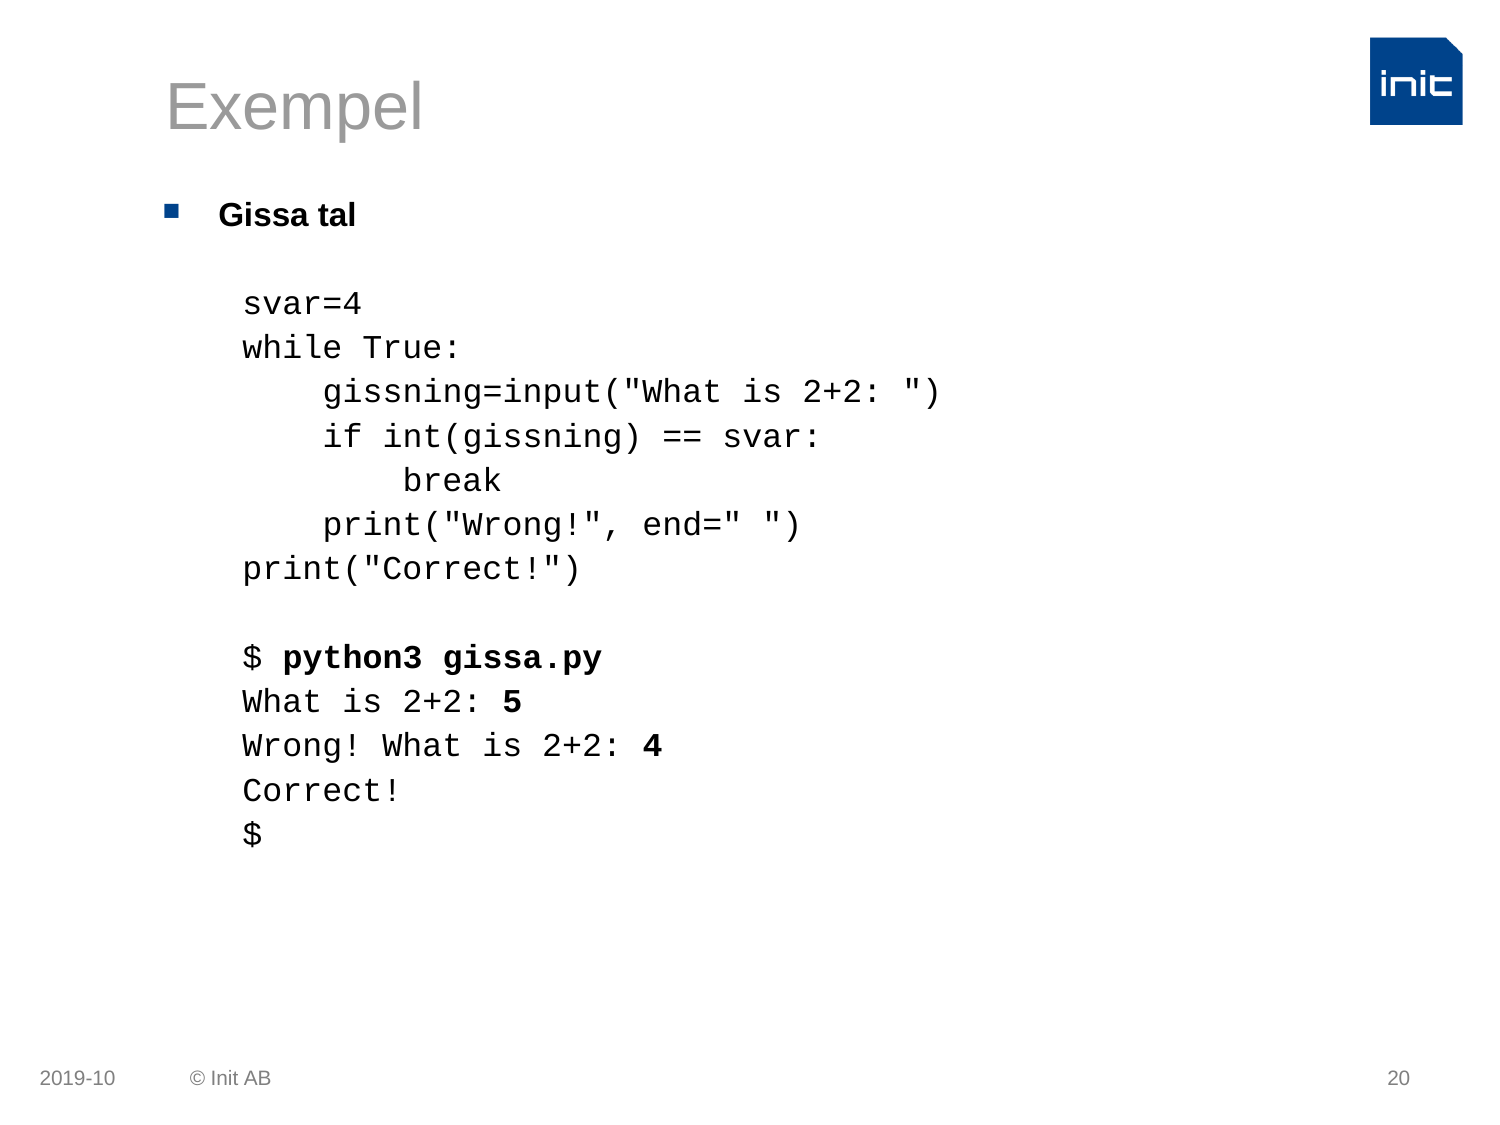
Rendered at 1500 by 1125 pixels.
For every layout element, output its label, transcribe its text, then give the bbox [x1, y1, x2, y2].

text_box © Init AB [174, 1037, 1326, 1098]
text_box Gissa tal svar=4 while True: gissning=input("What is 2+2: ") if int(gissning) == svar: break print("Wrong!", end=" ") print("Correct!") $ python3 gissa.py What is 2+2: 5 Wrong! What is 2+2: 4 Correct! $ [150, 189, 1351, 963]
text_box Exempel [150, 0, 1351, 151]
text_box <nummer> [1350, 1037, 1426, 1098]
text_box 2019-10 [24, 1037, 151, 1098]
picture [1370, 37, 1463, 125]
